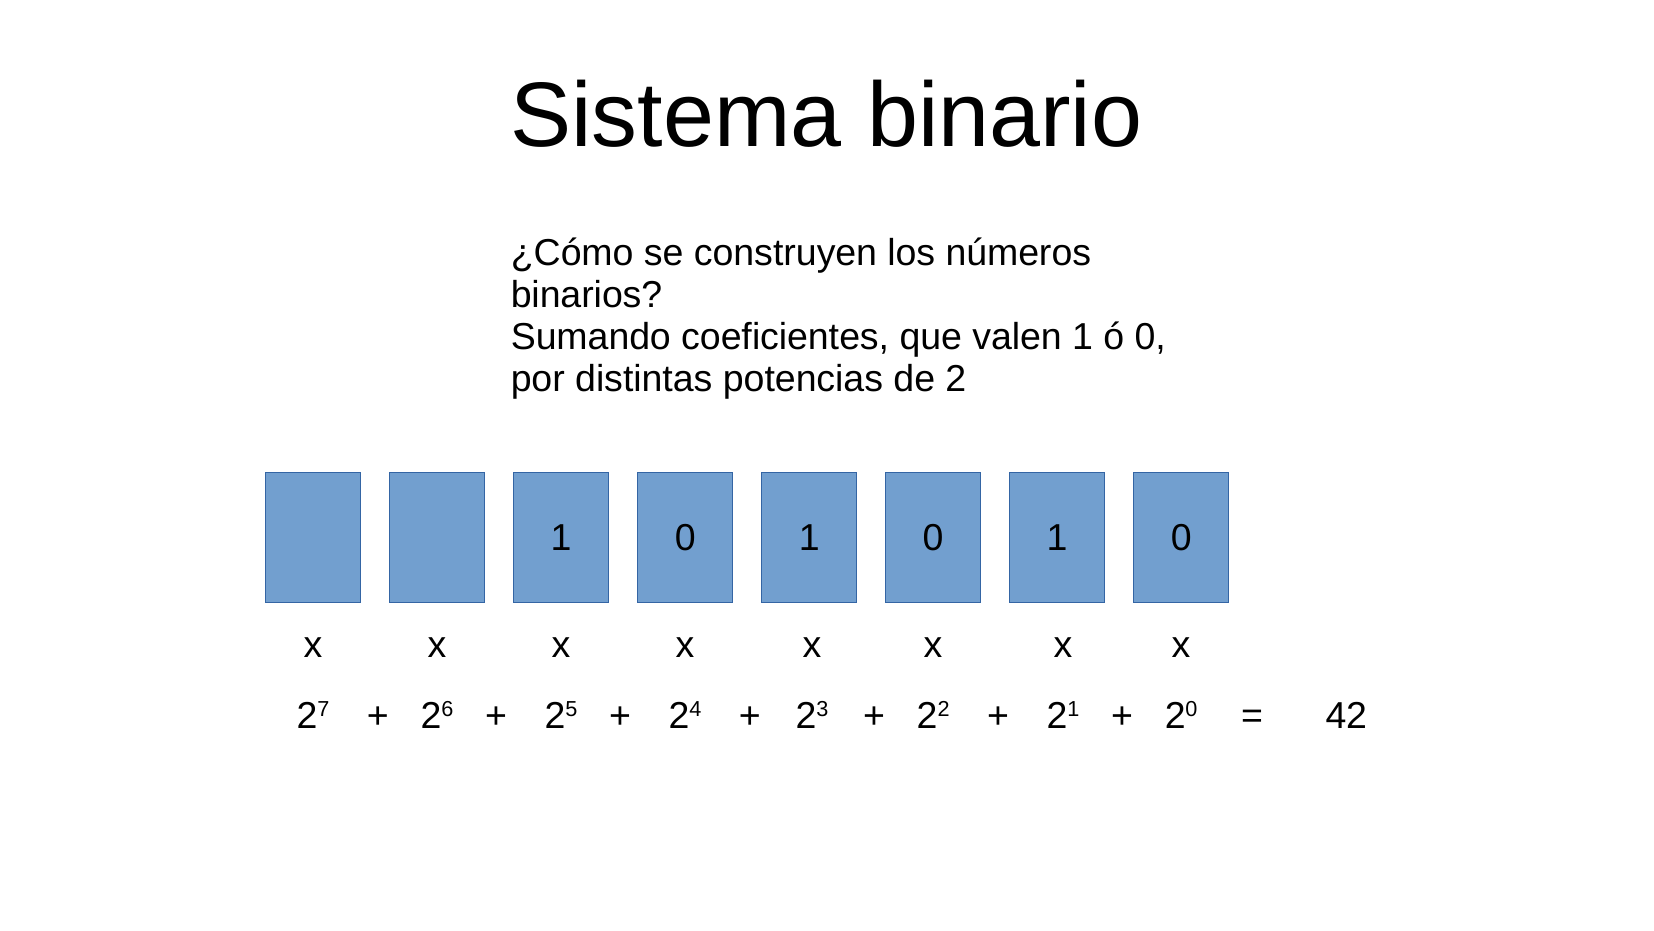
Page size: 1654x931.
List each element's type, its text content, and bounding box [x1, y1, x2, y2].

text_box + [442, 687, 550, 745]
text_box 0 [885, 472, 981, 603]
text_box 26 [432, 687, 442, 745]
text_box 1 [761, 472, 857, 603]
text_box x [389, 616, 485, 674]
text_box 1 [1009, 472, 1105, 603]
text_box x [507, 616, 615, 674]
text_box 21 [1052, 687, 1068, 745]
text_box [389, 472, 485, 603]
text_box x [1145, 616, 1217, 674]
text_box 42 [1306, 687, 1400, 745]
text_box x [767, 616, 857, 674]
text_box + [324, 687, 432, 745]
text_box x [897, 616, 969, 674]
text_box 22 [928, 687, 944, 745]
text_box 20 [1176, 687, 1198, 745]
text_box 25 [550, 687, 566, 745]
text_box = [1198, 687, 1306, 745]
text_box 23 [804, 687, 820, 745]
text_box + [1068, 687, 1176, 745]
text_box ¿Cómo se construyen los números binarios? Sumando coeficientes, que valen 1 ó 0, por distintas potencias de 2 [496, 224, 1182, 408]
text_box x [1027, 616, 1099, 674]
text_box x [637, 616, 733, 674]
text_box 27 [259, 687, 324, 745]
title Sistema binario [82, 37, 1571, 193]
text_box + [566, 687, 674, 745]
text_box 1 [513, 472, 609, 603]
text_box [265, 472, 361, 603]
text_box 0 [1133, 472, 1229, 603]
text_box 24 [674, 687, 696, 745]
text_box x [259, 616, 367, 674]
text_box + [944, 687, 1052, 745]
text_box + [696, 687, 804, 745]
text_box 0 [637, 472, 733, 603]
text_box + [820, 687, 928, 745]
